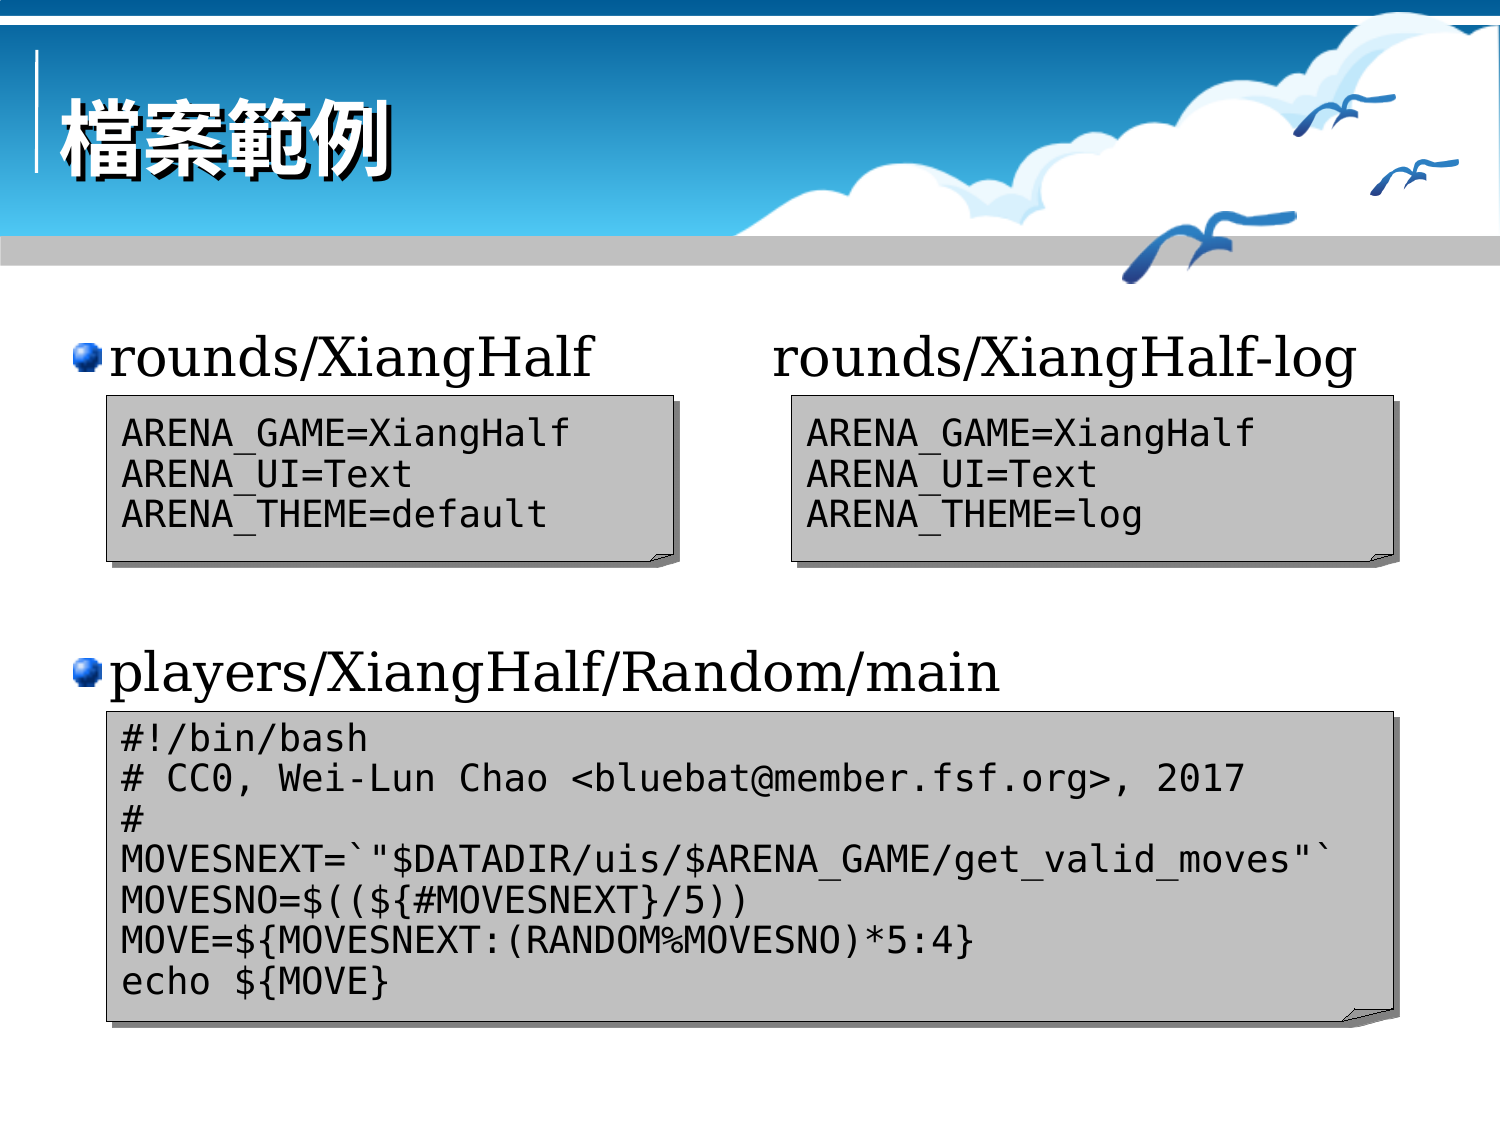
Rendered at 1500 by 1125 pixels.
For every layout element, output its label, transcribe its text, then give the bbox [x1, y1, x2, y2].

text_box ARENA_GAME=XiangHalf ARENA_UI=Text ARENA_THEME=default [106, 395, 674, 562]
picture [730, 12, 1500, 284]
title 檔案範例 [59, 86, 1465, 186]
text_box rounds/XiangHalf rounds/XiangHalf-log players/XiangHalf/Random/main [59, 318, 1447, 1120]
text_box #!/bin/bash # CC0, Wei-Lun Chao <bluebat@member.fsf.org>, 2017 # MOVESNEXT=`"$DATADIR/uis/$ARENA_GAME/get_valid_moves"` MOVESNO=$((${#MOVESNEXT}/5)) MOVE=${MOVESNEXT:(RANDOM%MOVESNO)*5:4} echo ${MOVE} [106, 711, 1394, 1022]
text_box ARENA_GAME=XiangHalf ARENA_UI=Text ARENA_THEME=log [791, 395, 1394, 562]
